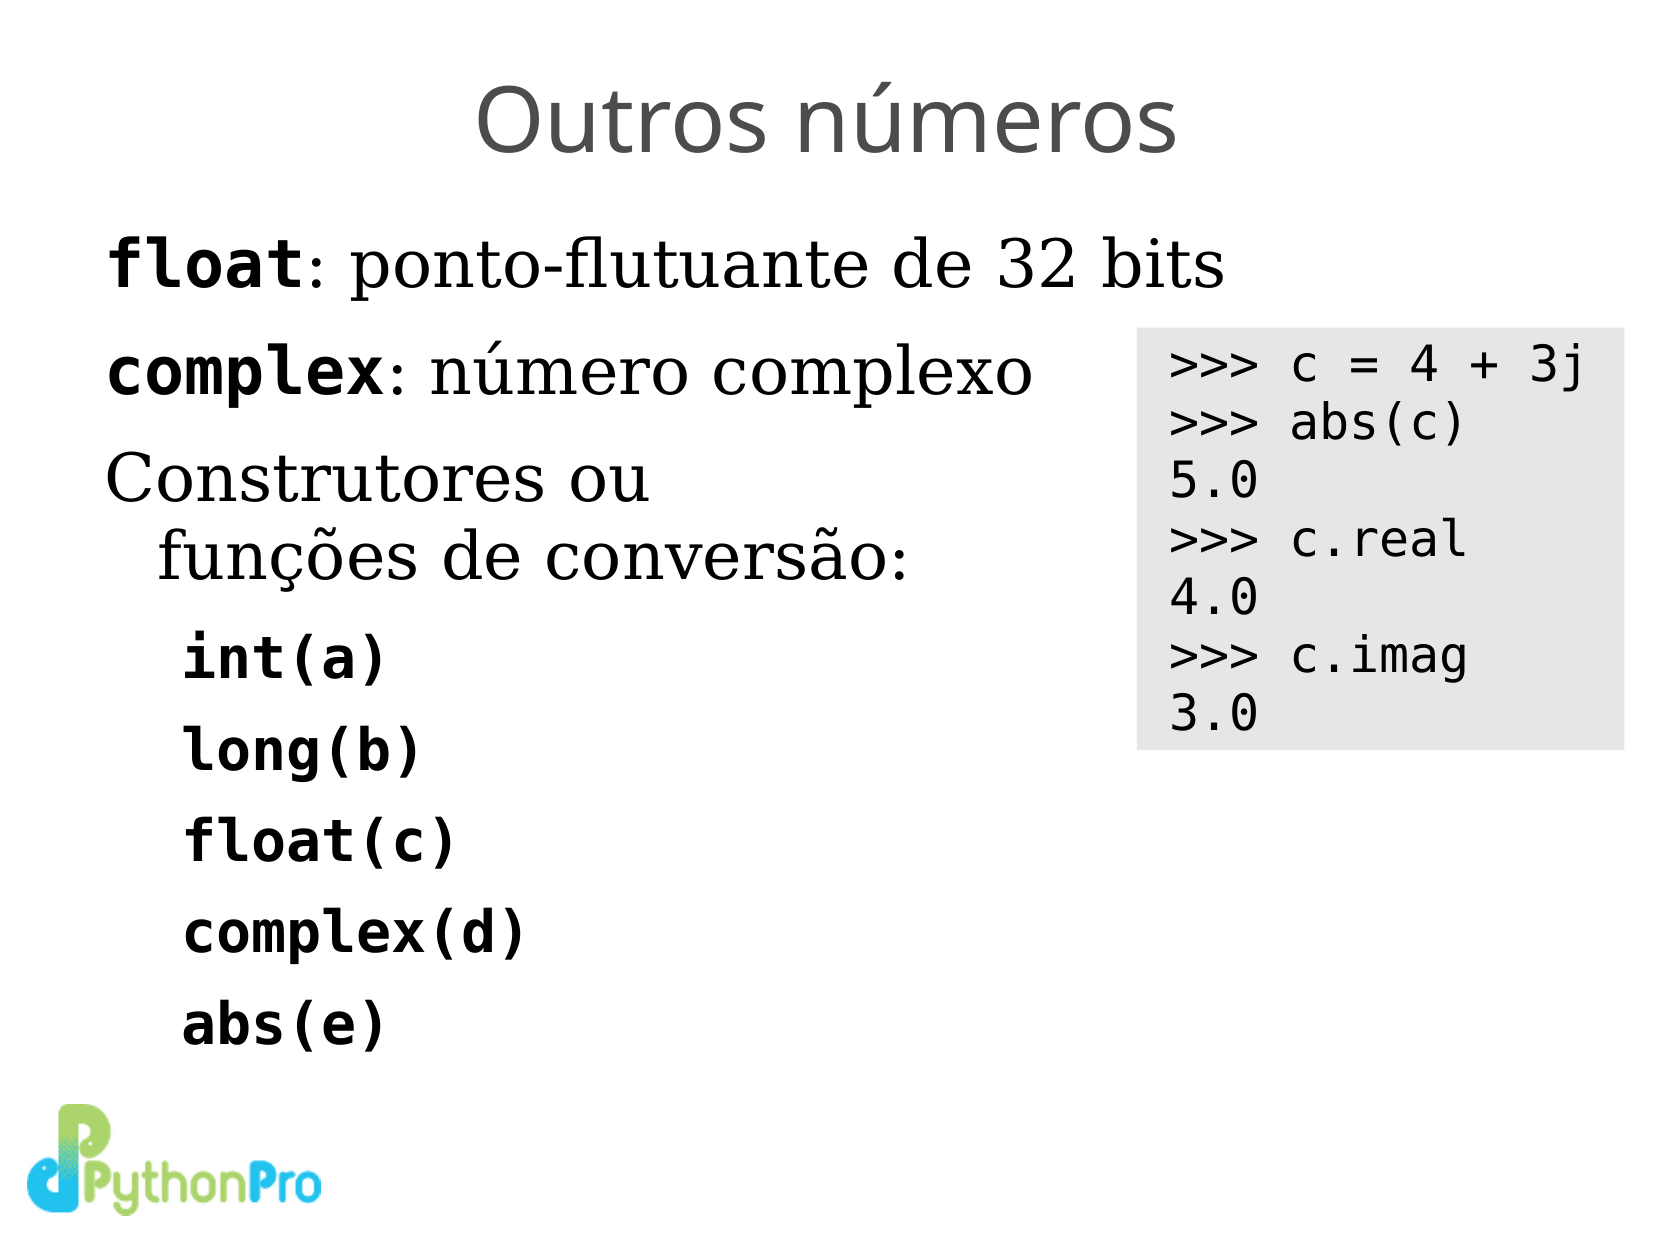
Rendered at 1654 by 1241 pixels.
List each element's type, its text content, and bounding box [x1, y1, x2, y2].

picture [27, 1104, 321, 1216]
title Outros números [82, 13, 1571, 222]
text_box >>> c = 4 + 3j >>> abs(c) 5.0 >>> c.real 4.0 >>> c.imag 3.0 [1136, 327, 1625, 751]
list float: ponto-flutuante de 32 bits complex: número complexo Construtores ou funções de conversão: int(a) long(b) float(c) complex(d) abs(e) [86, 225, 1576, 1088]
